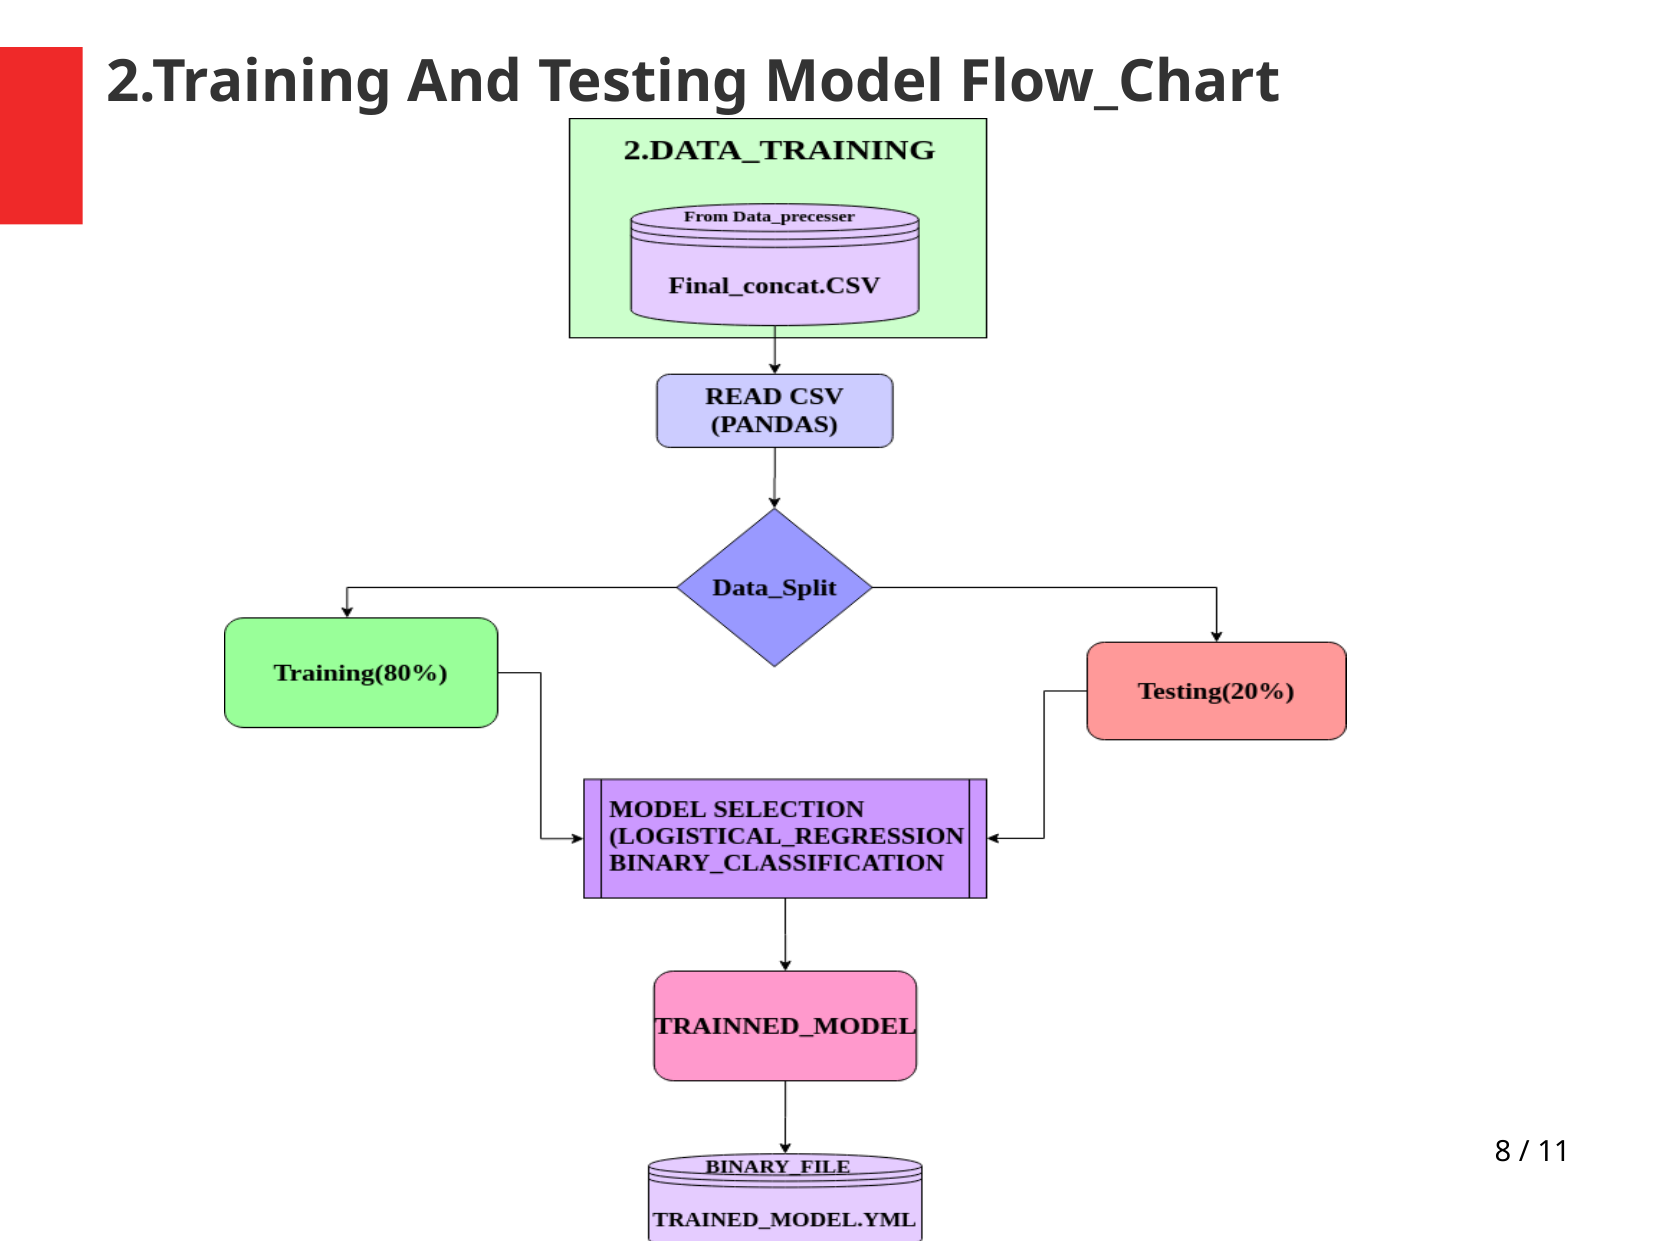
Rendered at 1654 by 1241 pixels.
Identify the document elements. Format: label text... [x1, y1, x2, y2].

title 2.Training And Testing Model Flow_Chart [106, 4, 1560, 154]
picture [224, 118, 1347, 1241]
